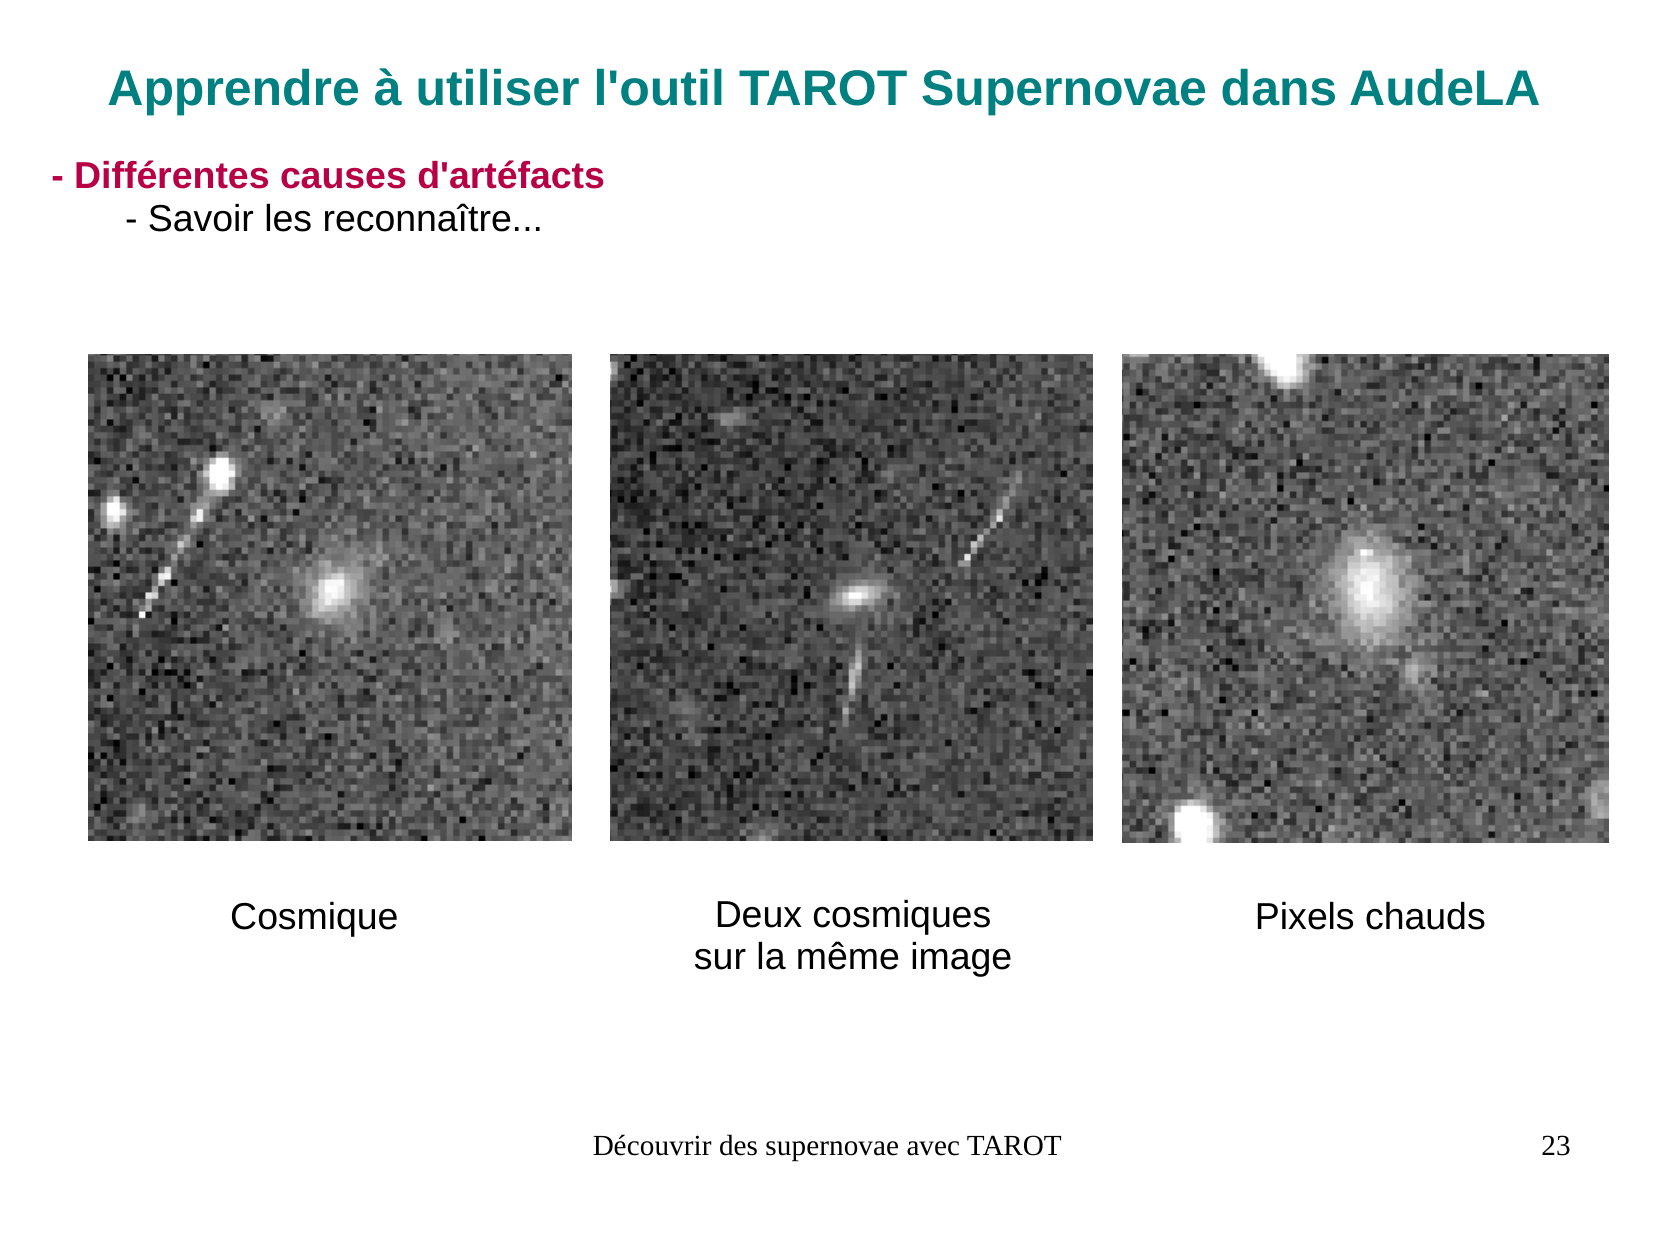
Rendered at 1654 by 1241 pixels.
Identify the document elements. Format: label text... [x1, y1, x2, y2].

text_box Deux cosmiques sur la même image [679, 885, 1028, 985]
text_box Pixels chauds [1240, 888, 1501, 945]
picture [610, 354, 1093, 841]
text_box Cosmique [215, 888, 414, 945]
picture [88, 354, 572, 841]
text_box Apprendre à utiliser l'outil TAROT Supernovae dans AudeLA [92, 53, 1557, 125]
picture [1122, 354, 1609, 843]
text_box - Différentes causes d'artéfacts - Savoir les reconnaître... [36, 147, 621, 248]
